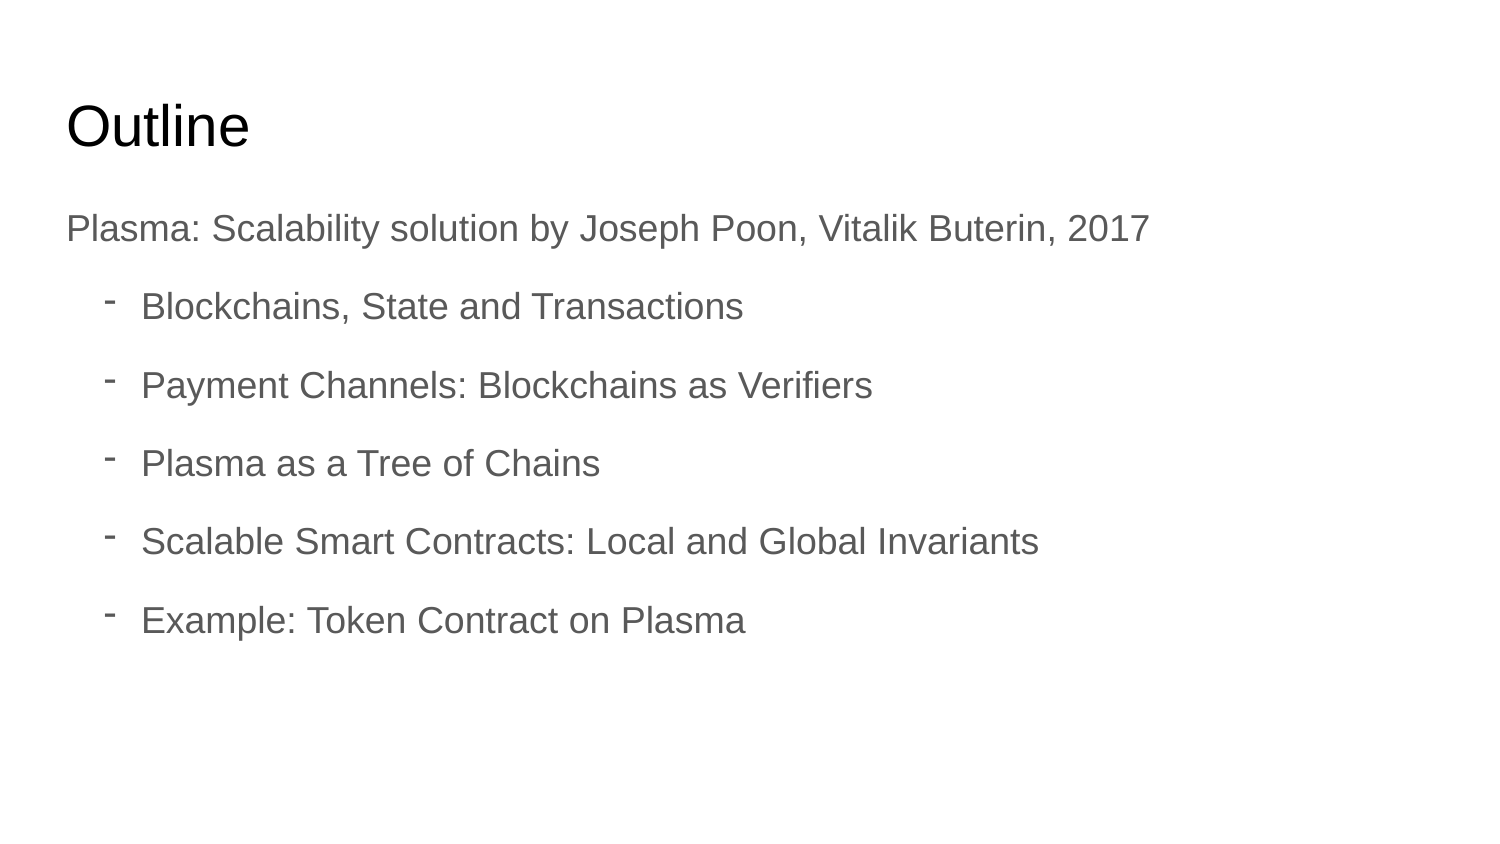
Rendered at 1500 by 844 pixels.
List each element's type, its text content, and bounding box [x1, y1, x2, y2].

list Plasma: Scalability solution by Joseph Poon, Vitalik Buterin, 2017 Blockchains, State and Transactions Payment Channels: Blockchains as Verifiers Plasma as a Tree of Chains Scalable Smart Contracts: Local and Global Invariants Example: Token Contract on Plasma [51, 189, 1449, 750]
title Outline [51, 72, 1449, 167]
